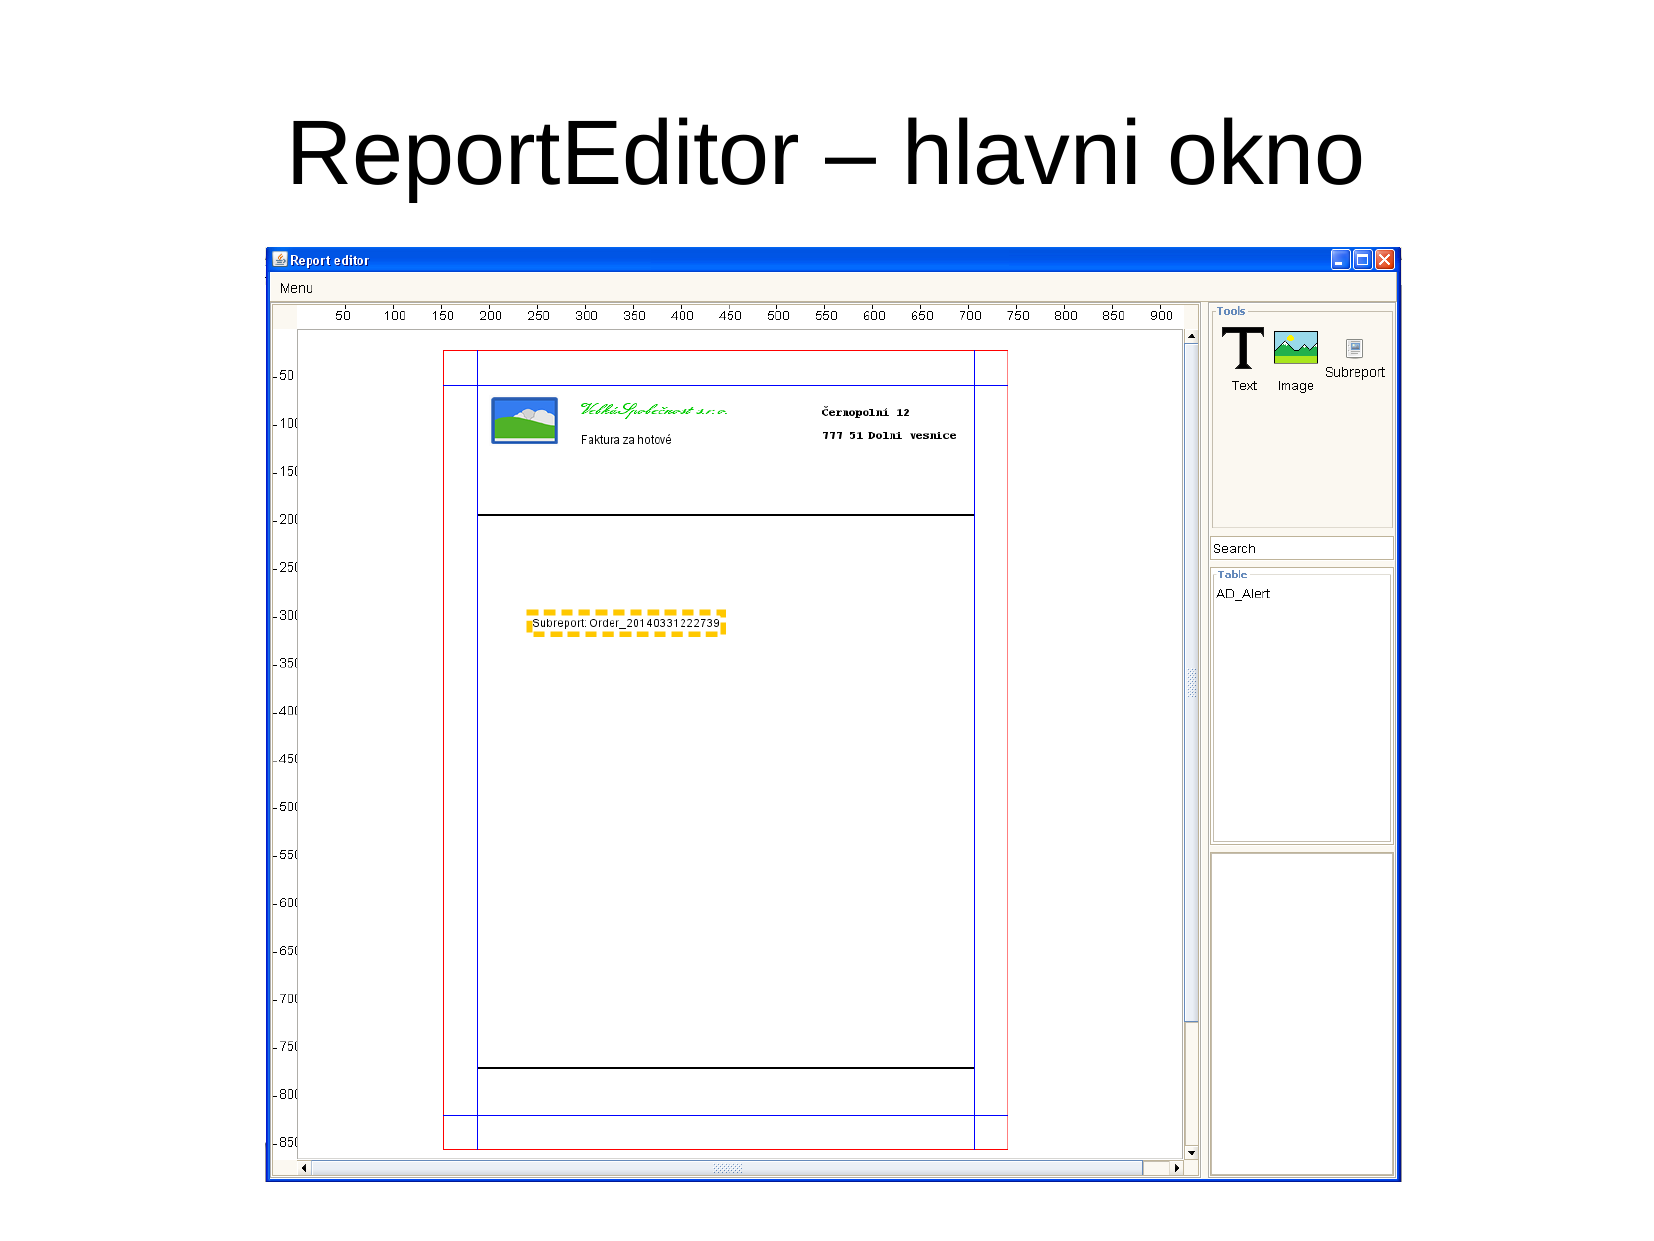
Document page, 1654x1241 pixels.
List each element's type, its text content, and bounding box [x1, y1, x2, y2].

picture [265, 247, 1402, 1182]
title ReportEditor – hlavni okno [82, 49, 1571, 257]
